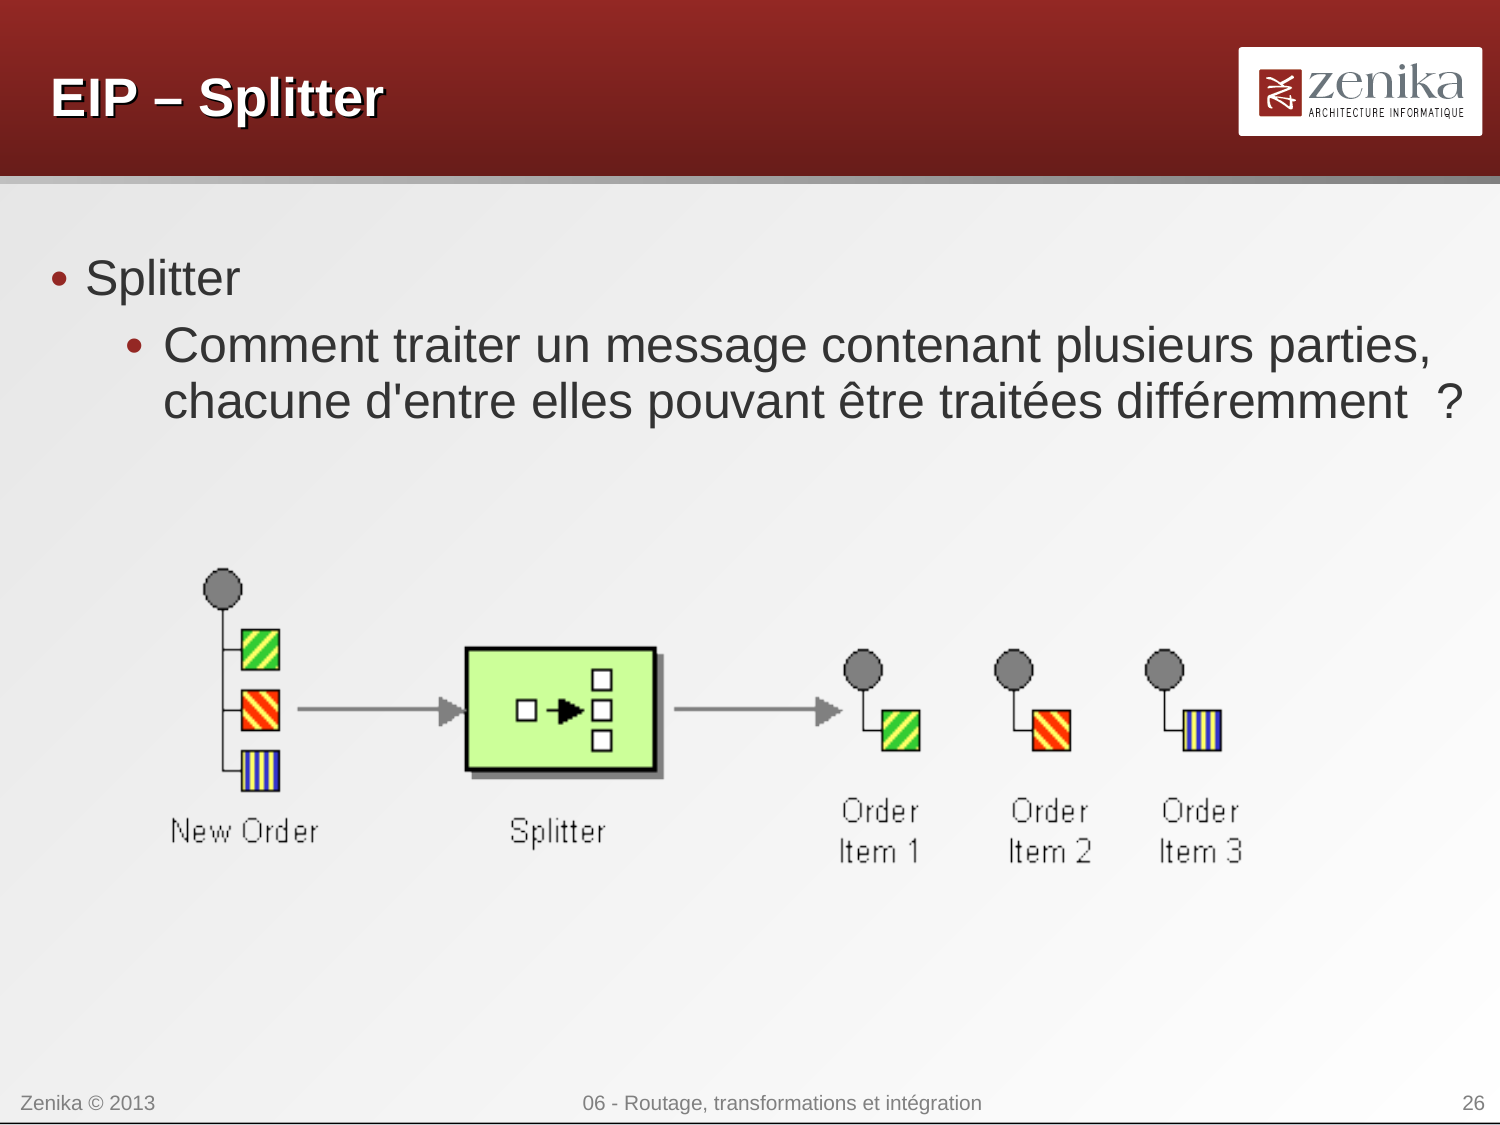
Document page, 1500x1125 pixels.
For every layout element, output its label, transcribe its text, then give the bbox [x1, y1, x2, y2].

list Splitter Comment traiter un message contenant plusieurs parties, chacune d'entre elles pouvant être traitées différemment ? [50, 250, 1477, 1064]
picture [1257, 58, 1464, 125]
picture [147, 566, 1270, 884]
title EIP – Splitter [50, 22, 1206, 172]
